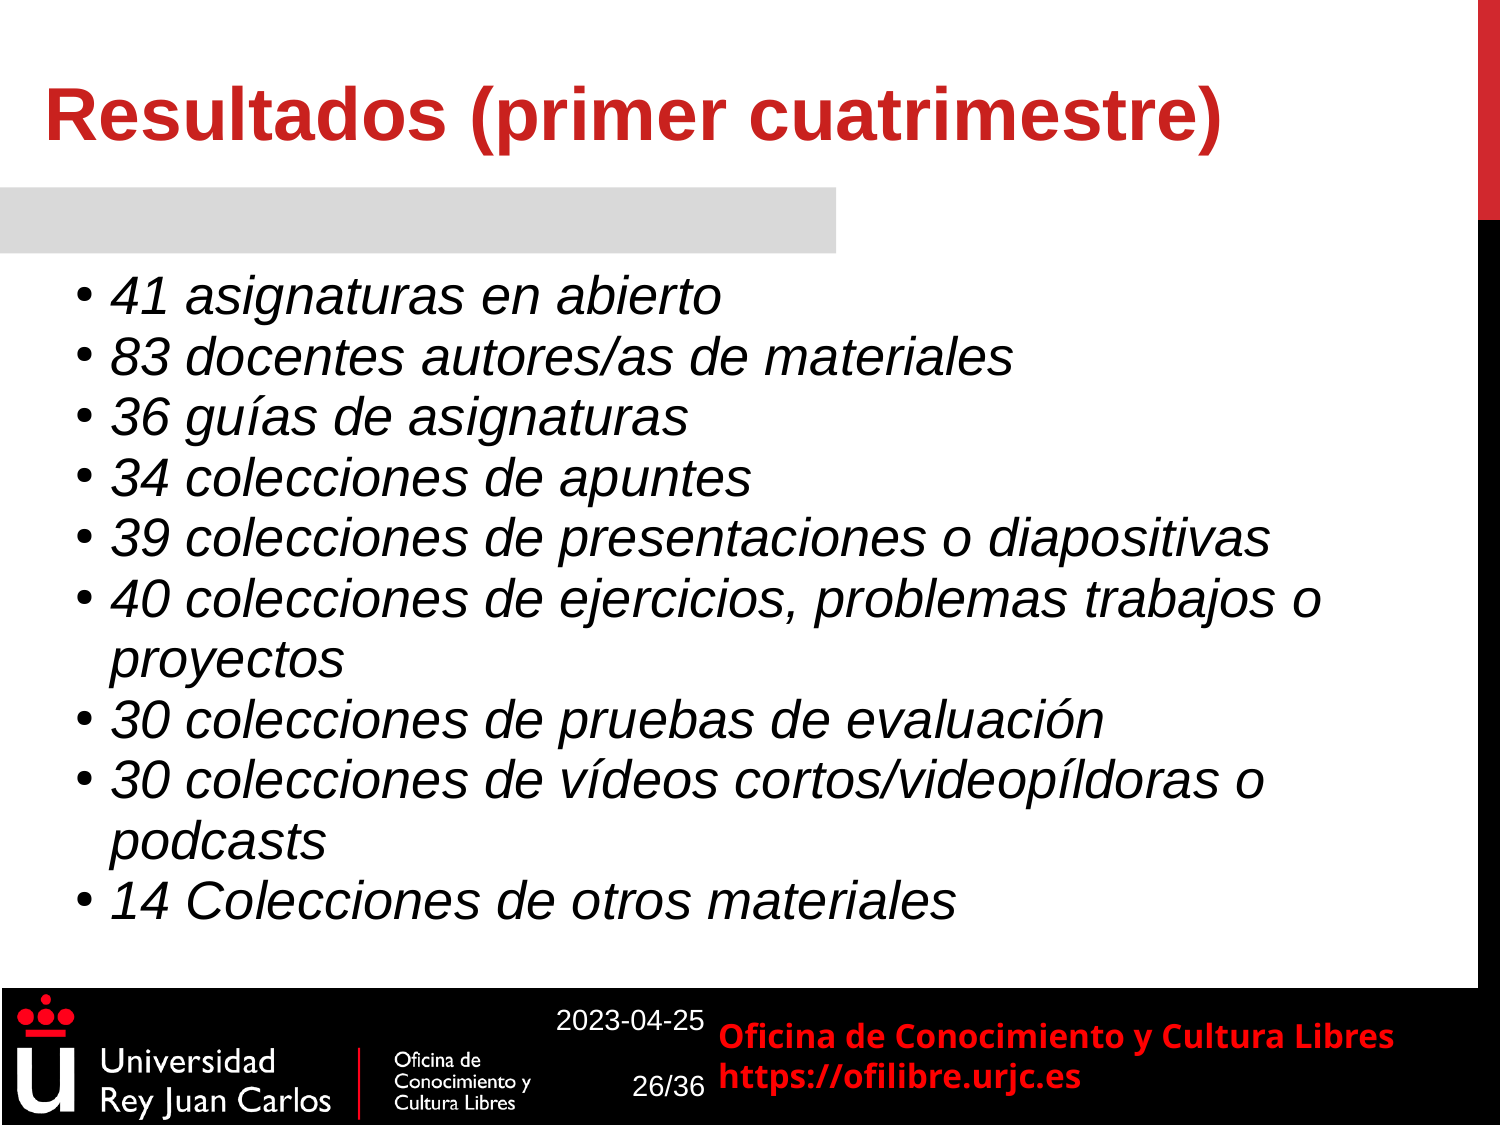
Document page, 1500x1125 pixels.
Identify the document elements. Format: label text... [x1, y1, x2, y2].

text_box 41 asignaturas en abierto 83 docentes autores/as de materiales 36 guías de asignaturas 34 colecciones de apuntes 39 colecciones de presentaciones o diapositivas 40 colecciones de ejercicios, problemas trabajos o proyectos 30 colecciones de pruebas de evaluación 30 colecciones de vídeos cortos/videopíldoras o podcasts 14 Colecciones de otros materiales [60, 258, 1456, 961]
picture [17, 994, 531, 1120]
title [75, 7, 1425, 196]
text_box Resultados (primer cuatrimestre) [30, 64, 1306, 248]
